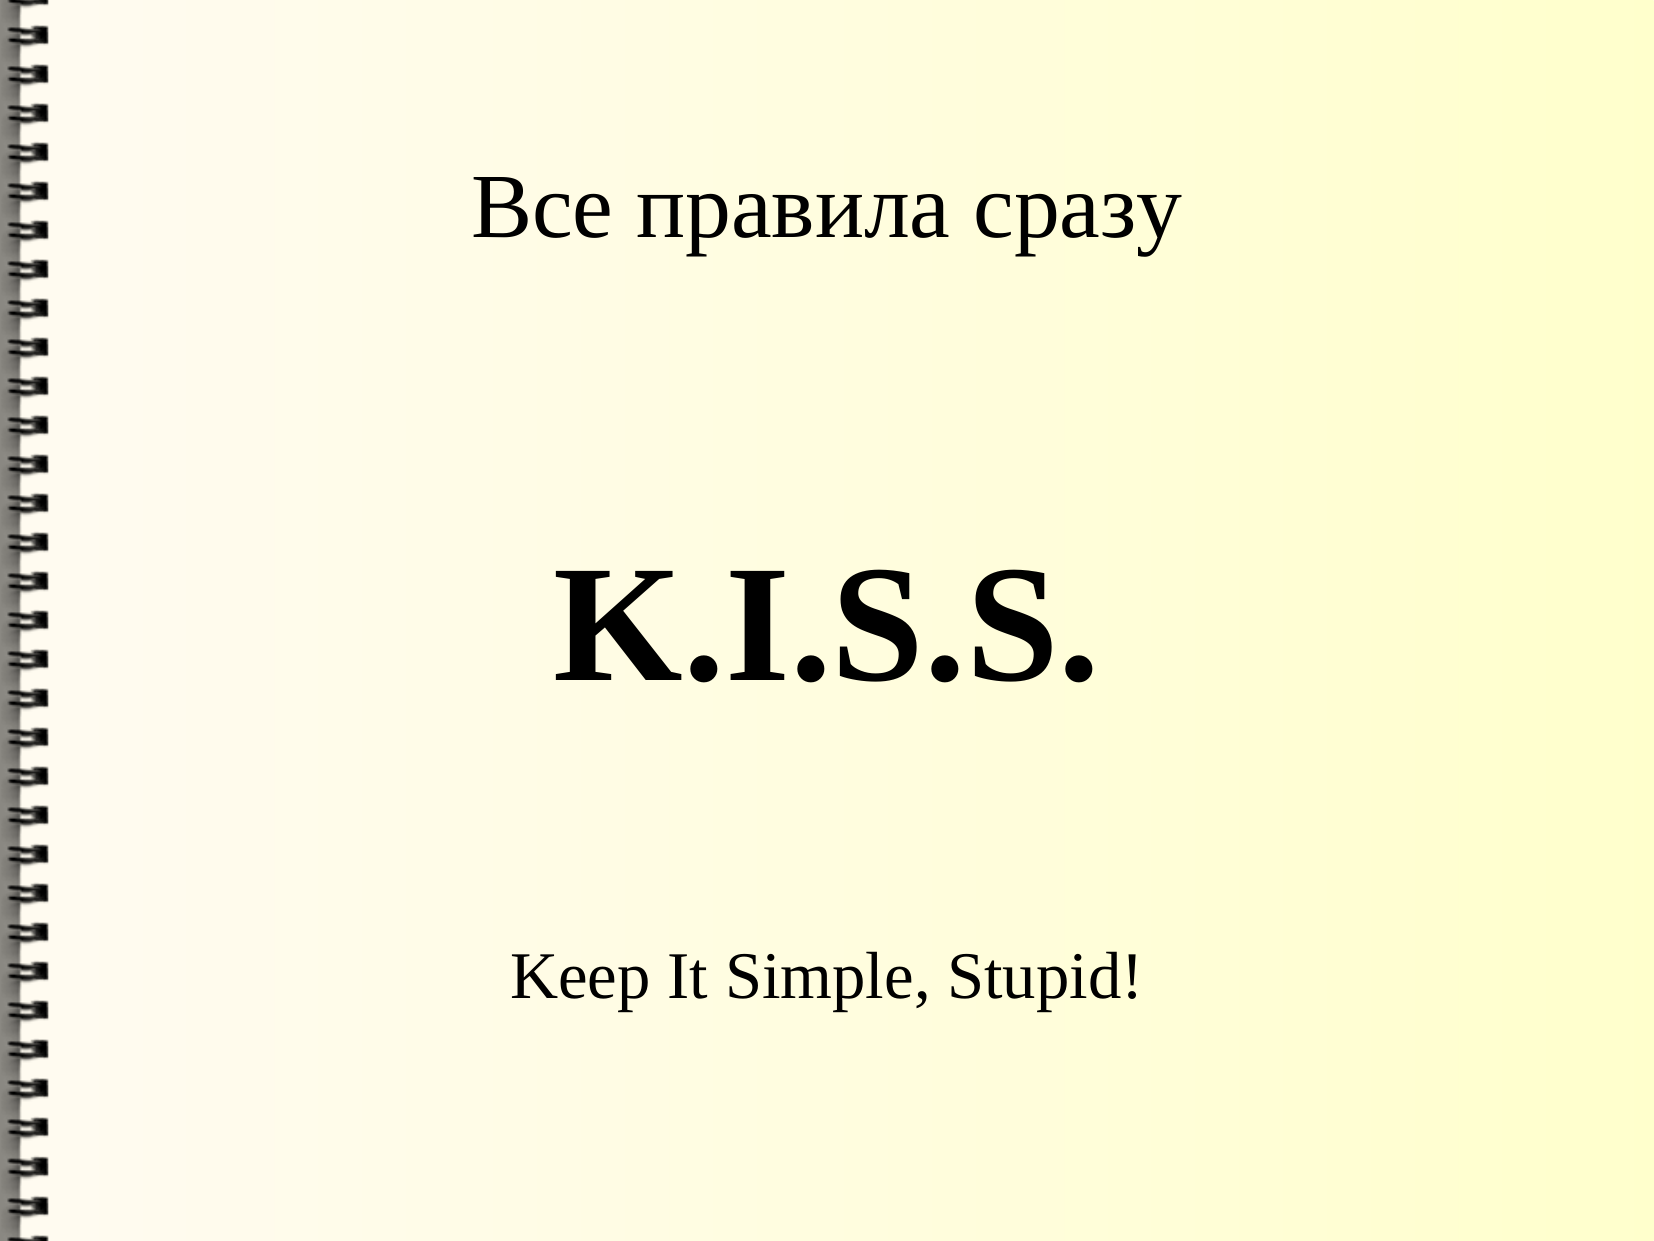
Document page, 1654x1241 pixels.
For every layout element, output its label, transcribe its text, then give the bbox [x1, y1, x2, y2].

subtitle K.I.S.S. Keep It Simple, Stupid! [121, 344, 1534, 1200]
title Все правила сразу [121, 102, 1534, 311]
picture [0, 0, 1654, 1241]
